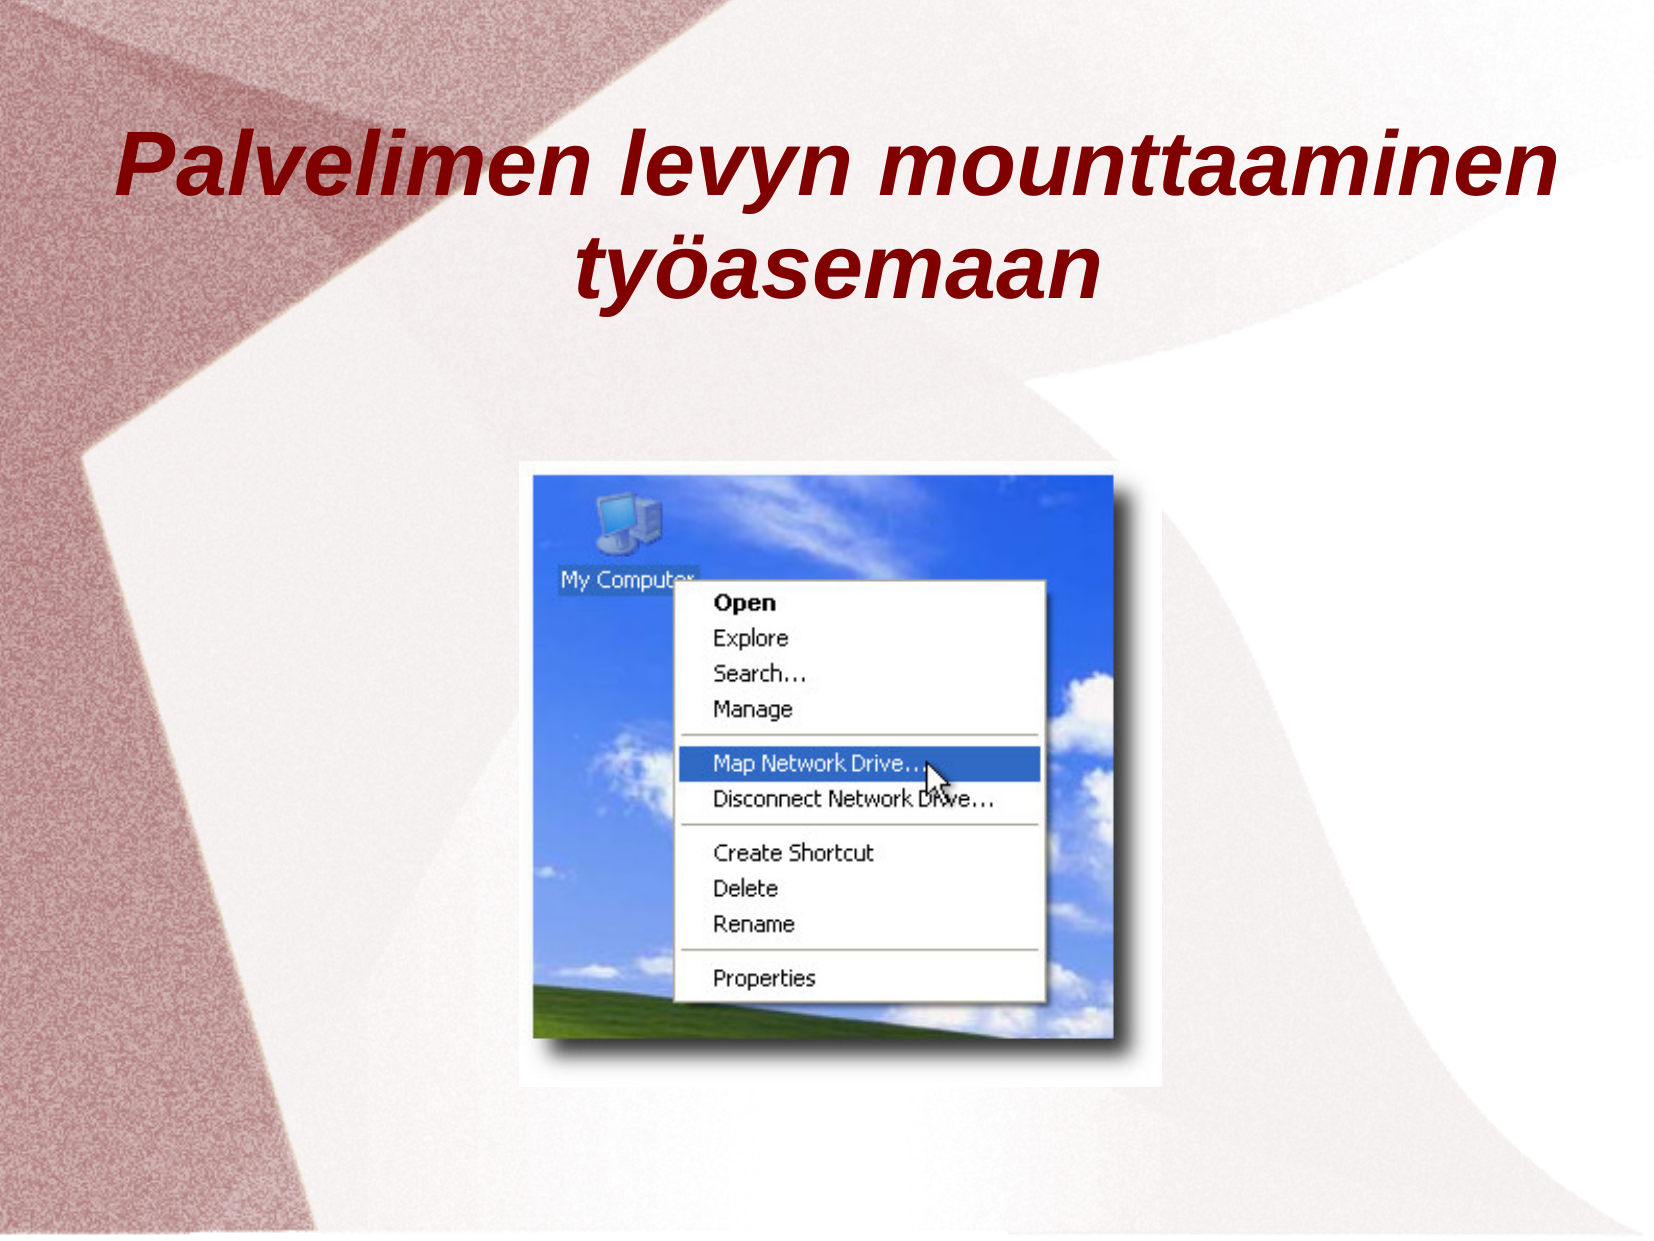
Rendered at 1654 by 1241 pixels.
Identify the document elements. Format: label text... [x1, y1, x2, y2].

title Palvelimen levyn mounttaaminen työasemaan [35, 111, 1642, 319]
picture [0, 0, 1654, 1241]
